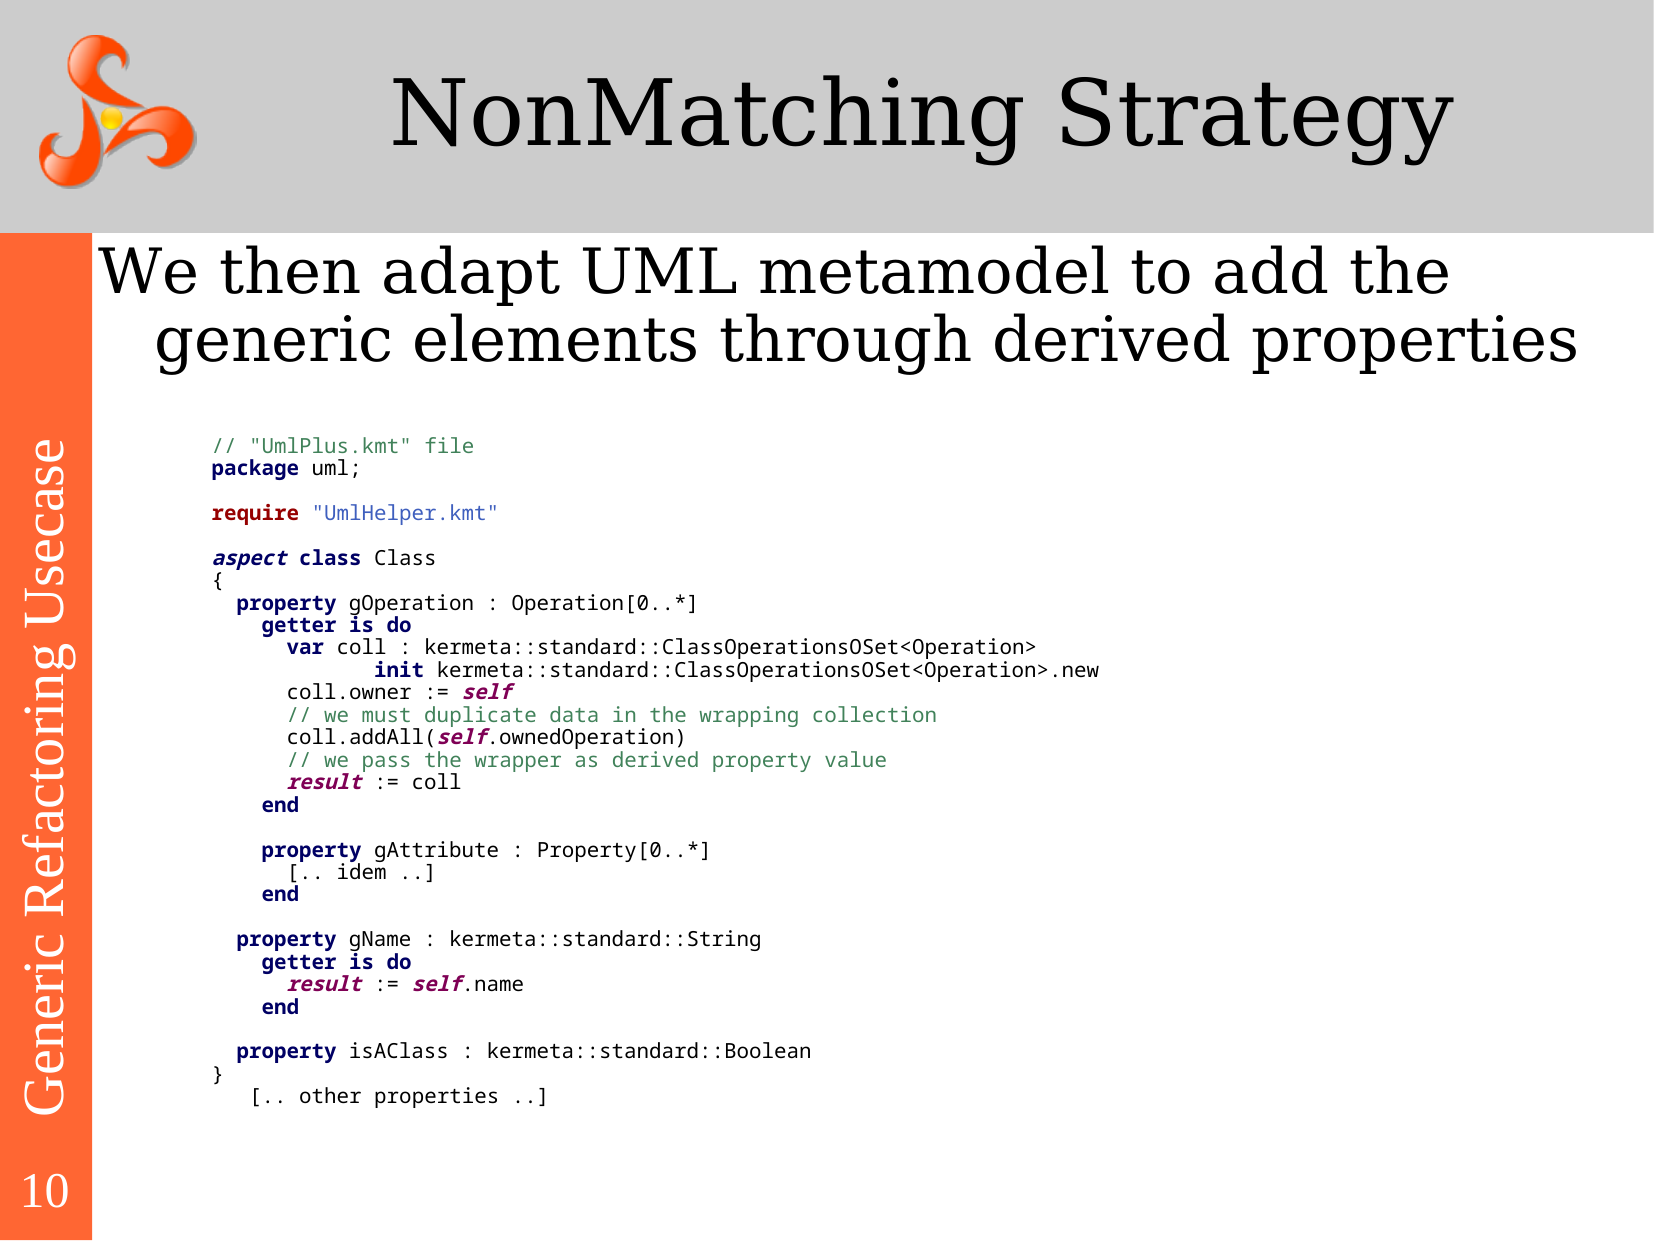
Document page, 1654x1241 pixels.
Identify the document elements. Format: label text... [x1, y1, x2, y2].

text_box // "UmlPlus.kmt" file package uml; require "UmlHelper.kmt" aspect class Class { property gOperation : Operation[0..*] getter is do var coll : kermeta::standard::ClassOperationsOSet<Operation> init kermeta::standard::ClassOperationsOSet<Operation>.new coll.owner := self // we must duplicate data in the wrapping collection coll.addAll(self.ownedOperation) // we pass the wrapper as derived property value result := coll end property gAttribute : Property[0..*] [.. idem ..] end property gName : kermeta::standard::String getter is do result := self.name end property isAClass : kermeta::standard::Boolean } [.. other properties ..] [196, 427, 1183, 1124]
text_box Generic Refactoring Usecase [12, 259, 76, 1118]
title NonMatching Strategy [226, 16, 1618, 215]
list We then adapt UML metamodel to add the generic elements through derived properties [98, 239, 1640, 415]
picture [39, 35, 197, 189]
